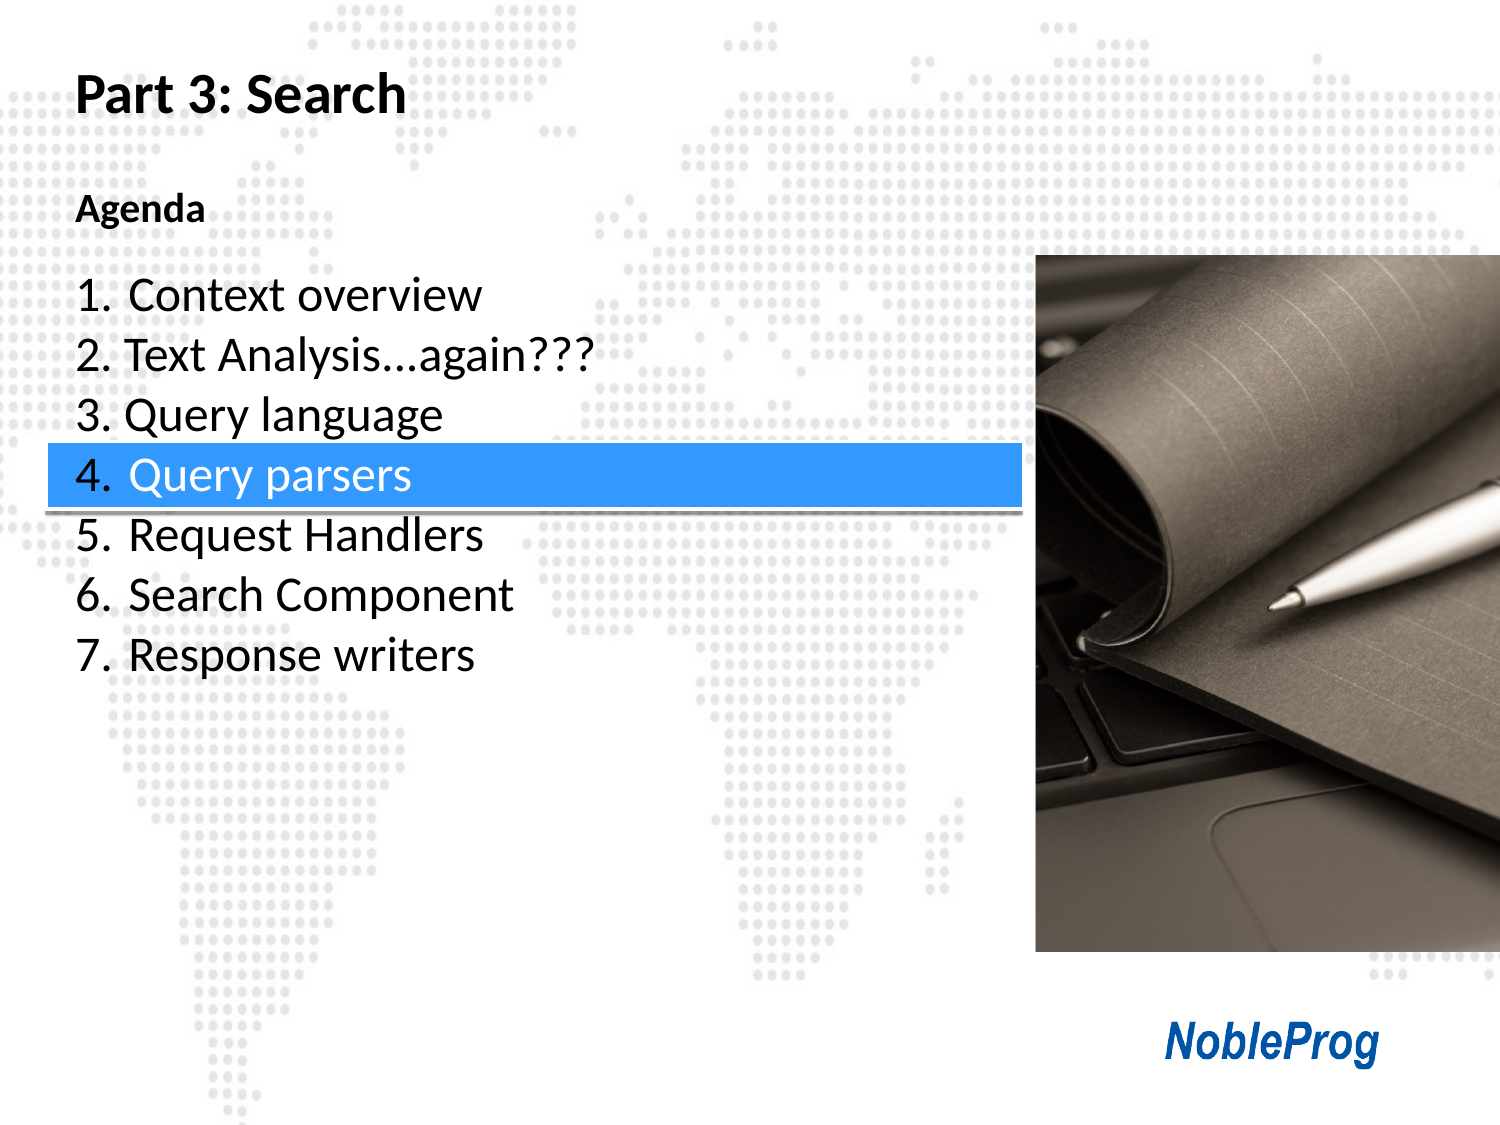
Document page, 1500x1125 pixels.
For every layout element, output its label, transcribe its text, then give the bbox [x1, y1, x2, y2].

text_box [46, 441, 75, 509]
text_box Agenda [75, 180, 1425, 231]
text_box Part 3: Search [75, 55, 1425, 127]
text_box Context overview Text Analysis...again??? Query language Query parsers Request Handlers Search Component Response writers [75, 261, 1425, 958]
picture [0, 0, 1500, 1125]
